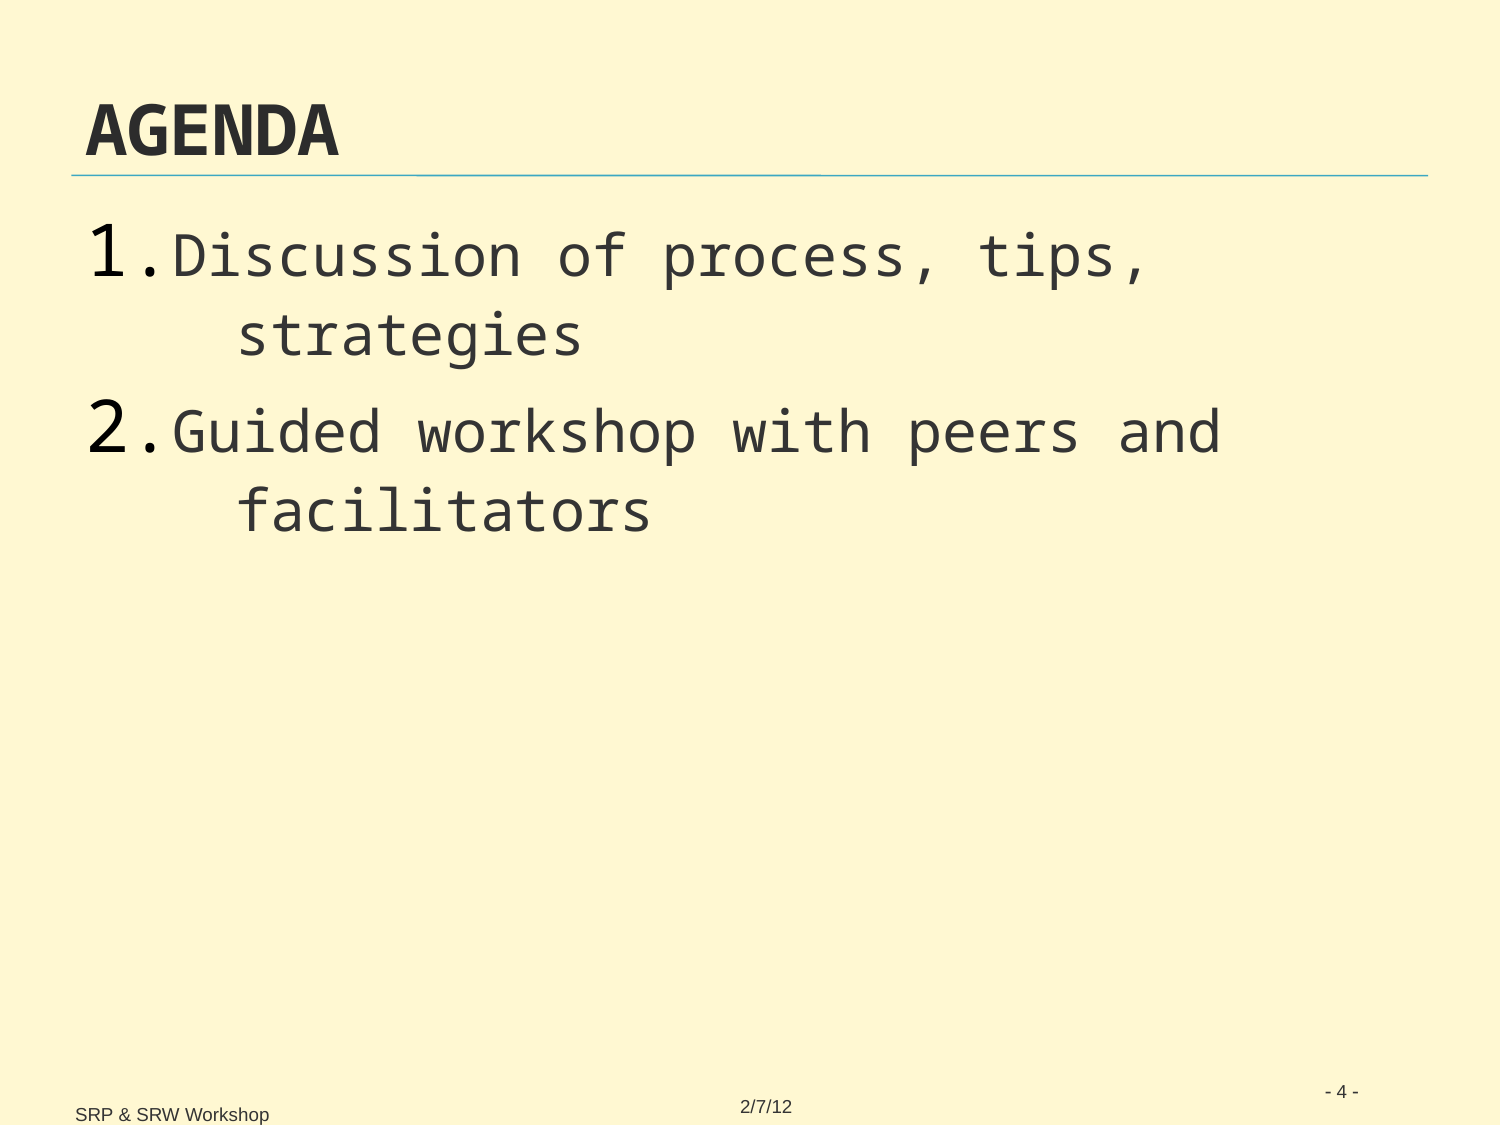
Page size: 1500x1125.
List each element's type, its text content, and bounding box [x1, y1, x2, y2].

text_box   [1325, 1074, 1438, 1125]
list Discussion of process, tips, strategies Guided workshop with peers and facilitators [71, 210, 1428, 984]
title AGENDA [71, 34, 1321, 176]
